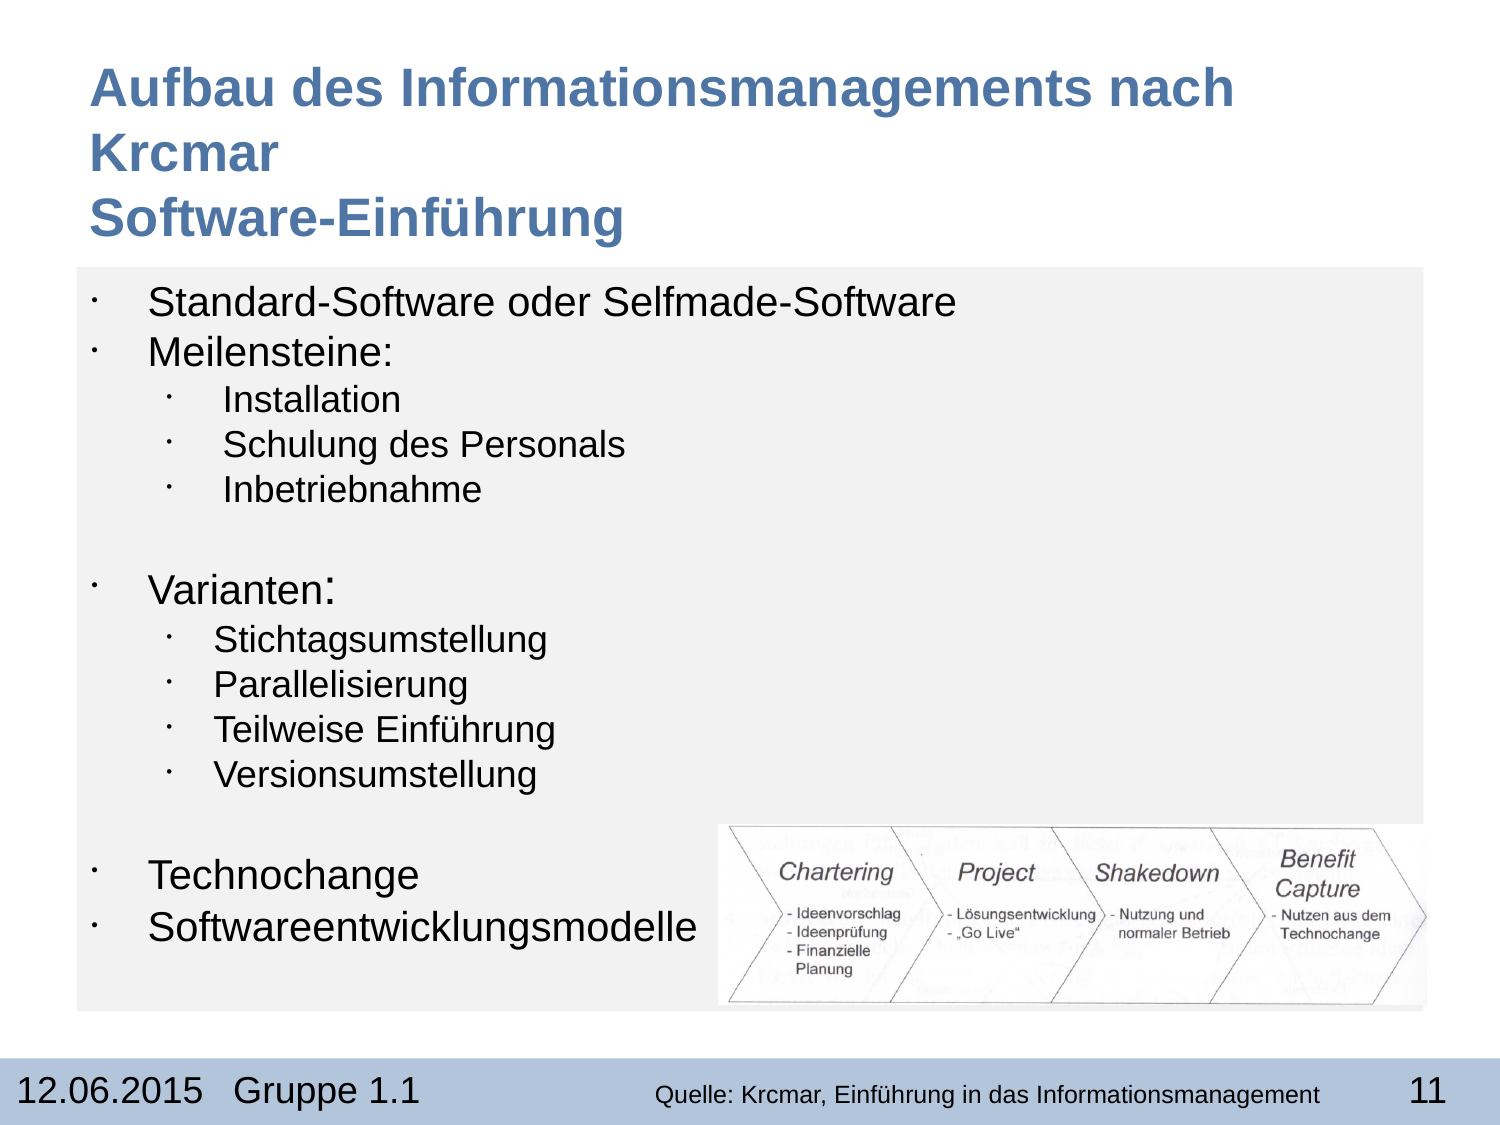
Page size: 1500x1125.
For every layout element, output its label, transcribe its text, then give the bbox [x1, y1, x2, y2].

title Aufbau des Informationsmanagements nach Krcmar Software-Einführung [75, 45, 1453, 233]
footer Gruppe 1.1 Quelle: Krcmar, Einführung in das Informationsmanagement [272, 1058, 1341, 1125]
text_box <Nummer> [1393, 1058, 1500, 1125]
picture [718, 824, 1427, 1005]
text_box Standard-Software oder Selfmade-Software Meilensteine: Installation Schulung des Personals Inbetriebnahme Varianten: Stichtagsumstellung Parallelisierung Teilweise Einführung Versionsumstellung Technochange Softwareentwicklungsmodelle [76, 267, 1424, 958]
text_box 12.06.2015 [1, 1058, 272, 1125]
